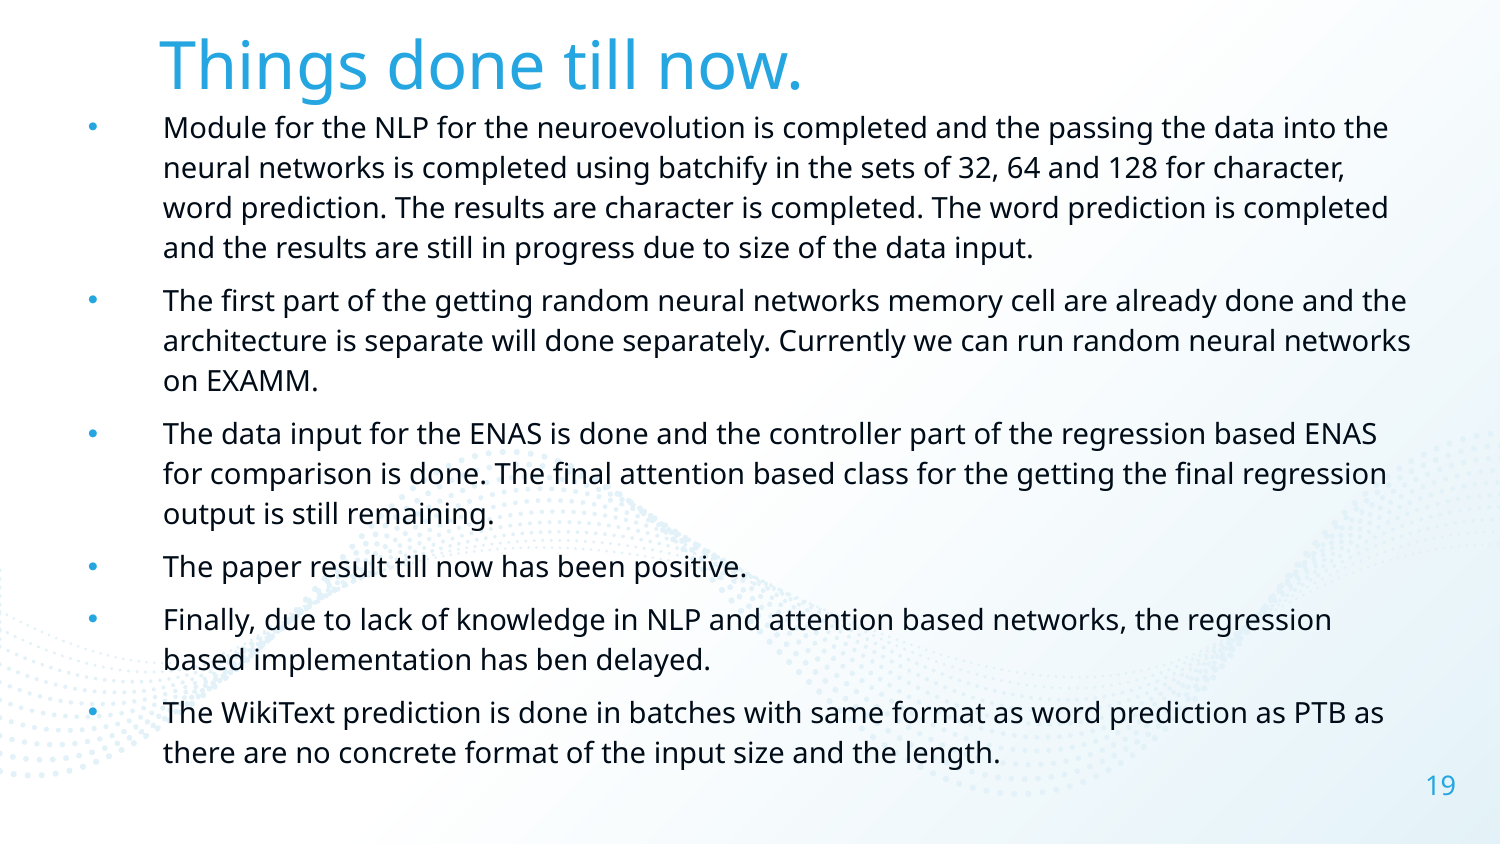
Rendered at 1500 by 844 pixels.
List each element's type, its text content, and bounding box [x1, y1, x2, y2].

slide_number <number> [1366, 754, 1457, 819]
list Module for the NLP for the neuroevolution is completed and the passing the data into the neural networks is completed using batchify in the sets of 32, 64 and 128 for character, word prediction. The results are character is completed. The word prediction is completed and the results are still in progress due to size of the data input. The first part of the getting random neural networks memory cell are already done and the architecture is separate will done separately. Currently we can run random neural networks on EXAMM. The data input for the ENAS is done and the controller part of the regression based ENAS for comparison is done. The final attention based class for the getting the final regression output is still remaining. The paper result till now has been positive. Finally, due to lack of knowledge in NLP and attention based networks, the regression based implementation has ben delayed. The WikiText prediction is done in batches with same format as word prediction as PTB as there are no concrete format of the input size and the length. [87, 104, 1414, 740]
title Things done till now. [159, 39, 1320, 104]
